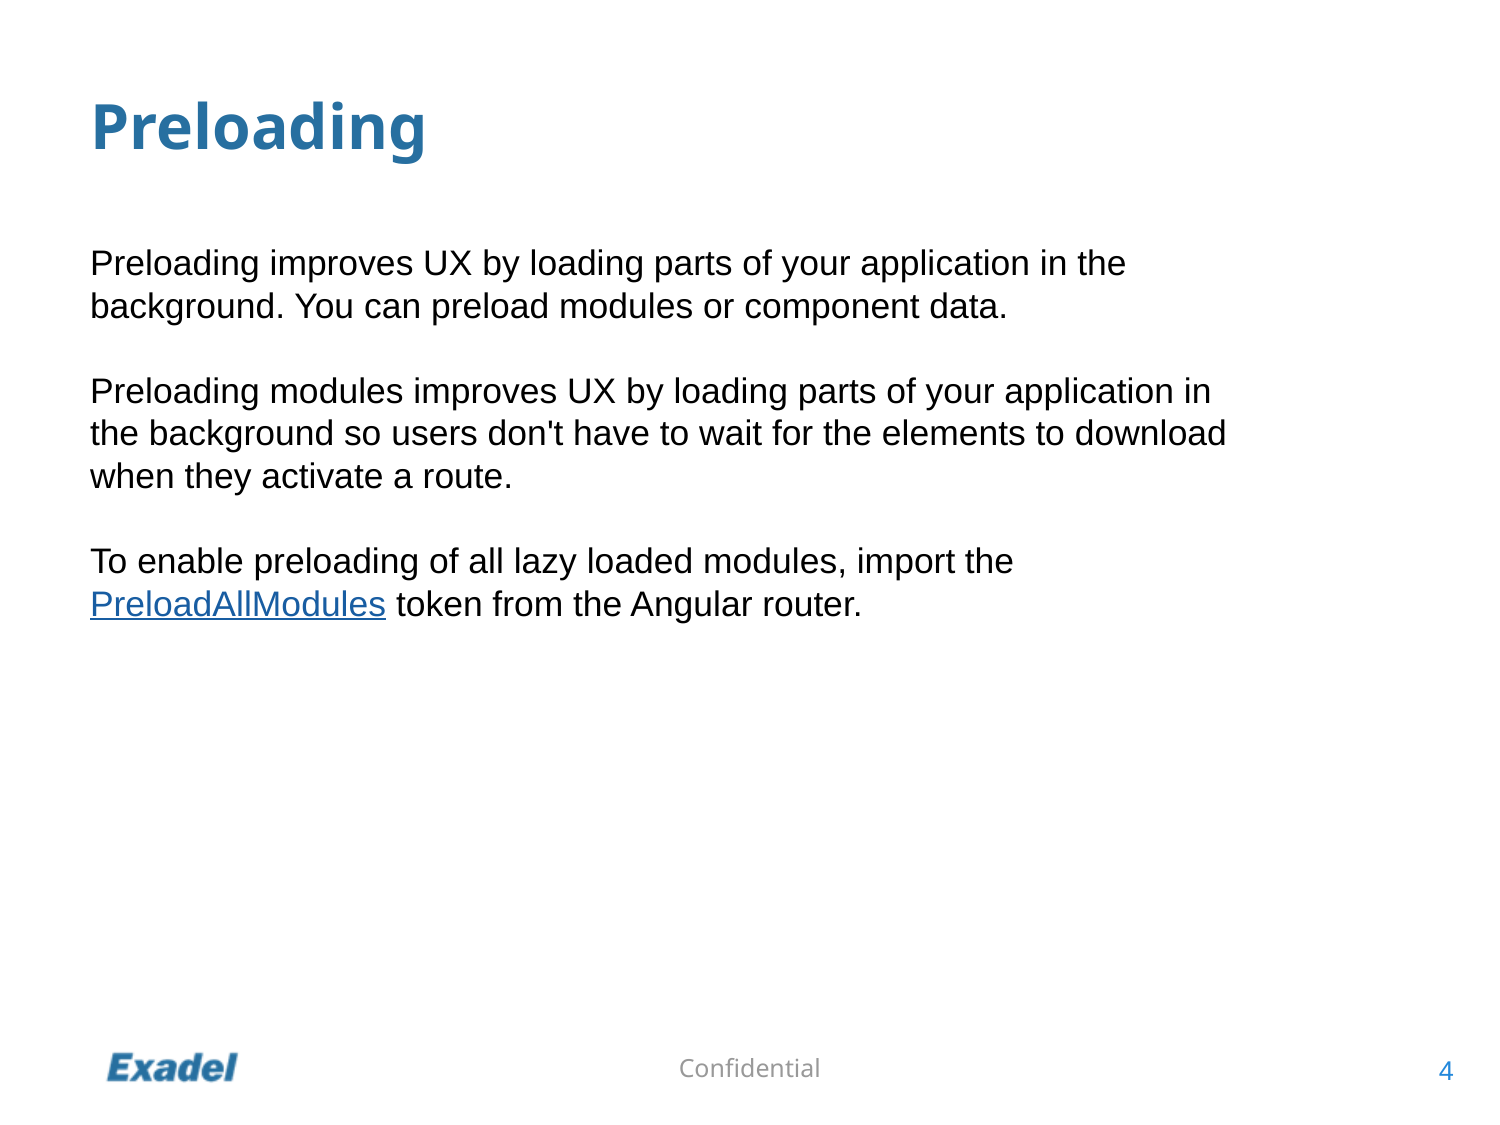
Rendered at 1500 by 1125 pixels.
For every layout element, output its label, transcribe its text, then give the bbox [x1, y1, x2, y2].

slide_number <number> [1378, 1026, 1469, 1113]
title Preloading [75, 45, 1425, 178]
picture [75, 1039, 282, 1102]
text_box Preloading improves UX by loading parts of your application in the background. You can preload modules or component data. Preloading modules improves UX by loading parts of your application in the background so users don't have to wait for the elements to download when they activate a route. To enable preloading of all lazy loaded modules, import the PreloadAllModules token from the Angular router. [75, 225, 1279, 681]
